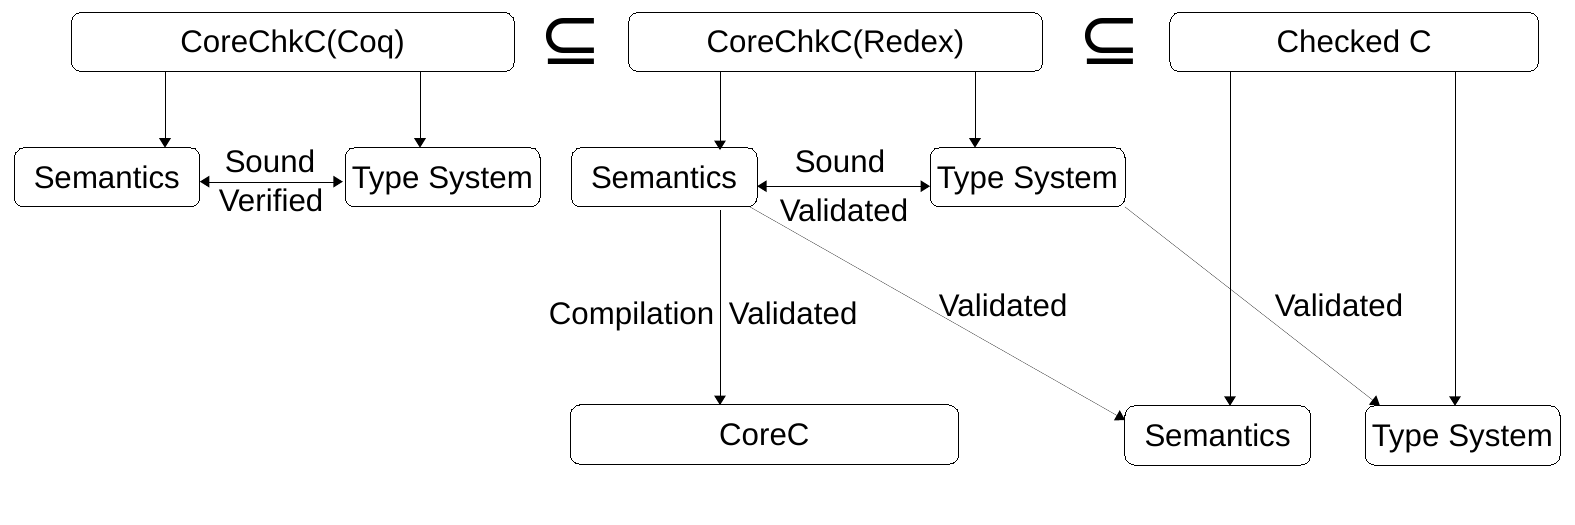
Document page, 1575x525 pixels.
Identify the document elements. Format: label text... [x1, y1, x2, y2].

text_box Semantics [571, 147, 758, 207]
text_box Semantics [14, 147, 200, 207]
text_box ⊆ [525, 0, 647, 90]
text_box Validated [895, 288, 916, 300]
text_box CoreChkC(Redex) [647, 12, 1043, 72]
text_box Type System [1365, 405, 1561, 466]
text_box CoreChkC(Coq) [71, 12, 515, 72]
text_box Type System [966, 147, 1126, 207]
text_box Validated [765, 186, 966, 236]
text_box CoreC [570, 404, 959, 465]
text_box Type System [400, 147, 541, 207]
text_box Validated [924, 280, 1126, 331]
text_box Sound [780, 136, 981, 187]
text_box ⊆ [1063, 0, 1186, 90]
text_box Validated [765, 217, 799, 236]
text_box Sound [210, 136, 400, 175]
text_box Checked C [1186, 12, 1539, 72]
text_box Semantics [1124, 405, 1311, 466]
text_box Validated [714, 288, 720, 339]
text_box Validated [721, 288, 916, 339]
text_box Compilation [534, 288, 714, 339]
text_box Verified [204, 175, 406, 226]
text_box Validated [1260, 280, 1461, 331]
